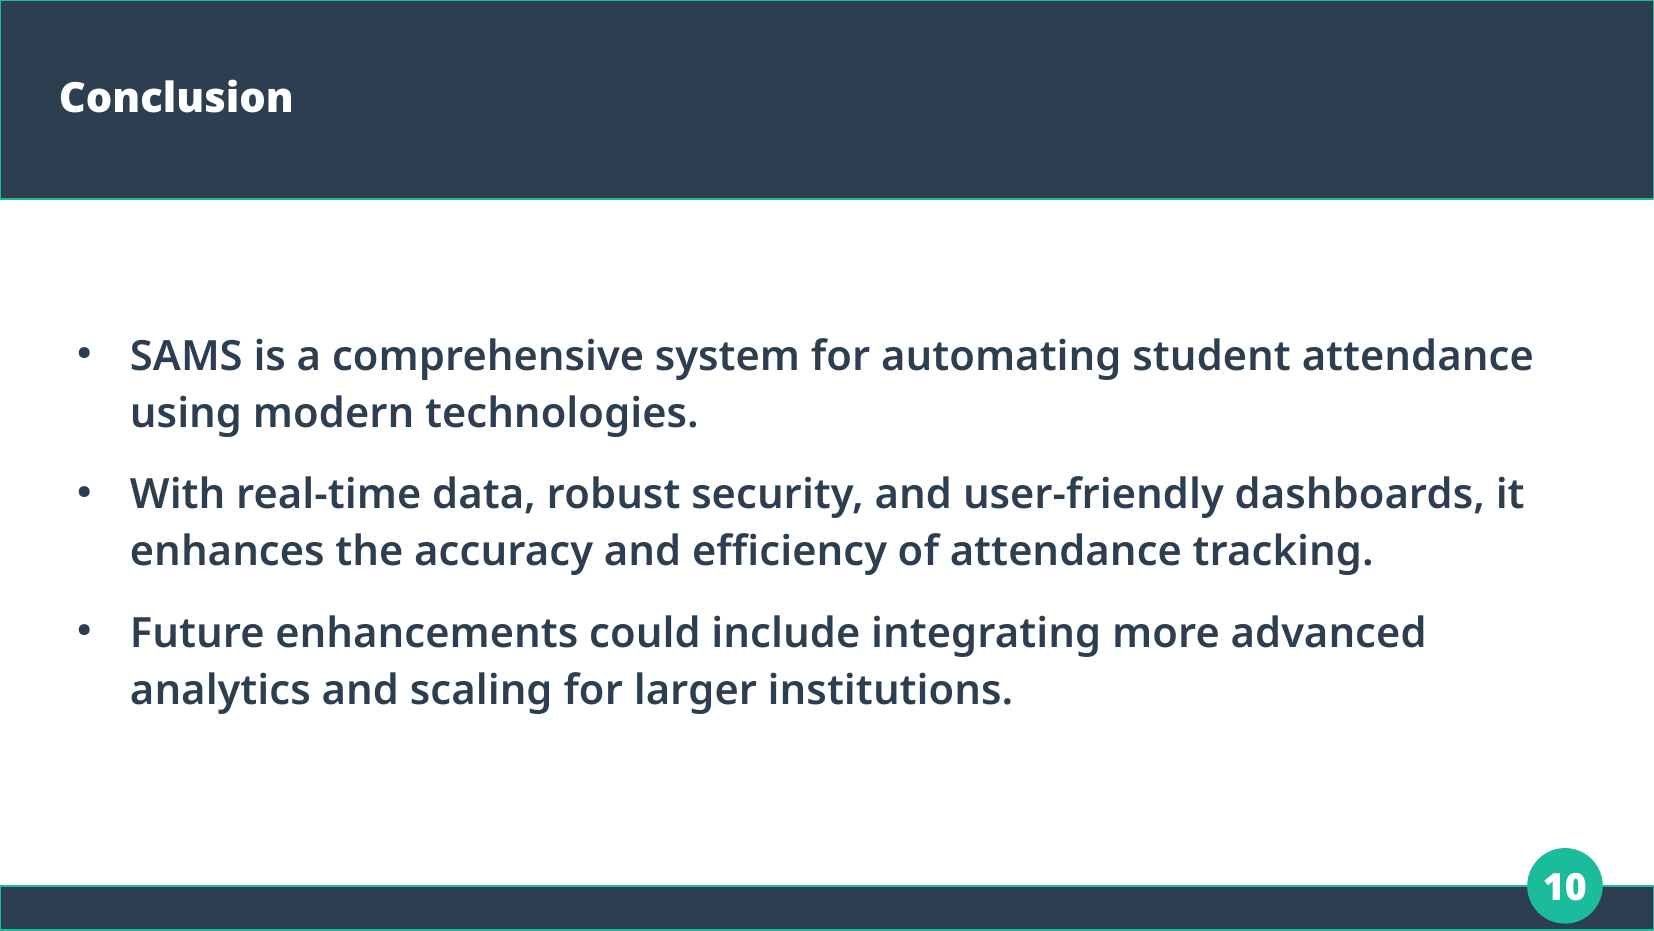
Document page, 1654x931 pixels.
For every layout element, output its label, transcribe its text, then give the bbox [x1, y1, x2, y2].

list SAMS is a comprehensive system for automating student attendance using modern technologies. With real-time data, robust security, and user-friendly dashboards, it enhances the accuracy and efficiency of attendance tracking. Future enhancements could include integrating more advanced analytics and scaling for larger institutions. [59, 243, 1595, 864]
title Conclusion [59, 37, 1595, 155]
